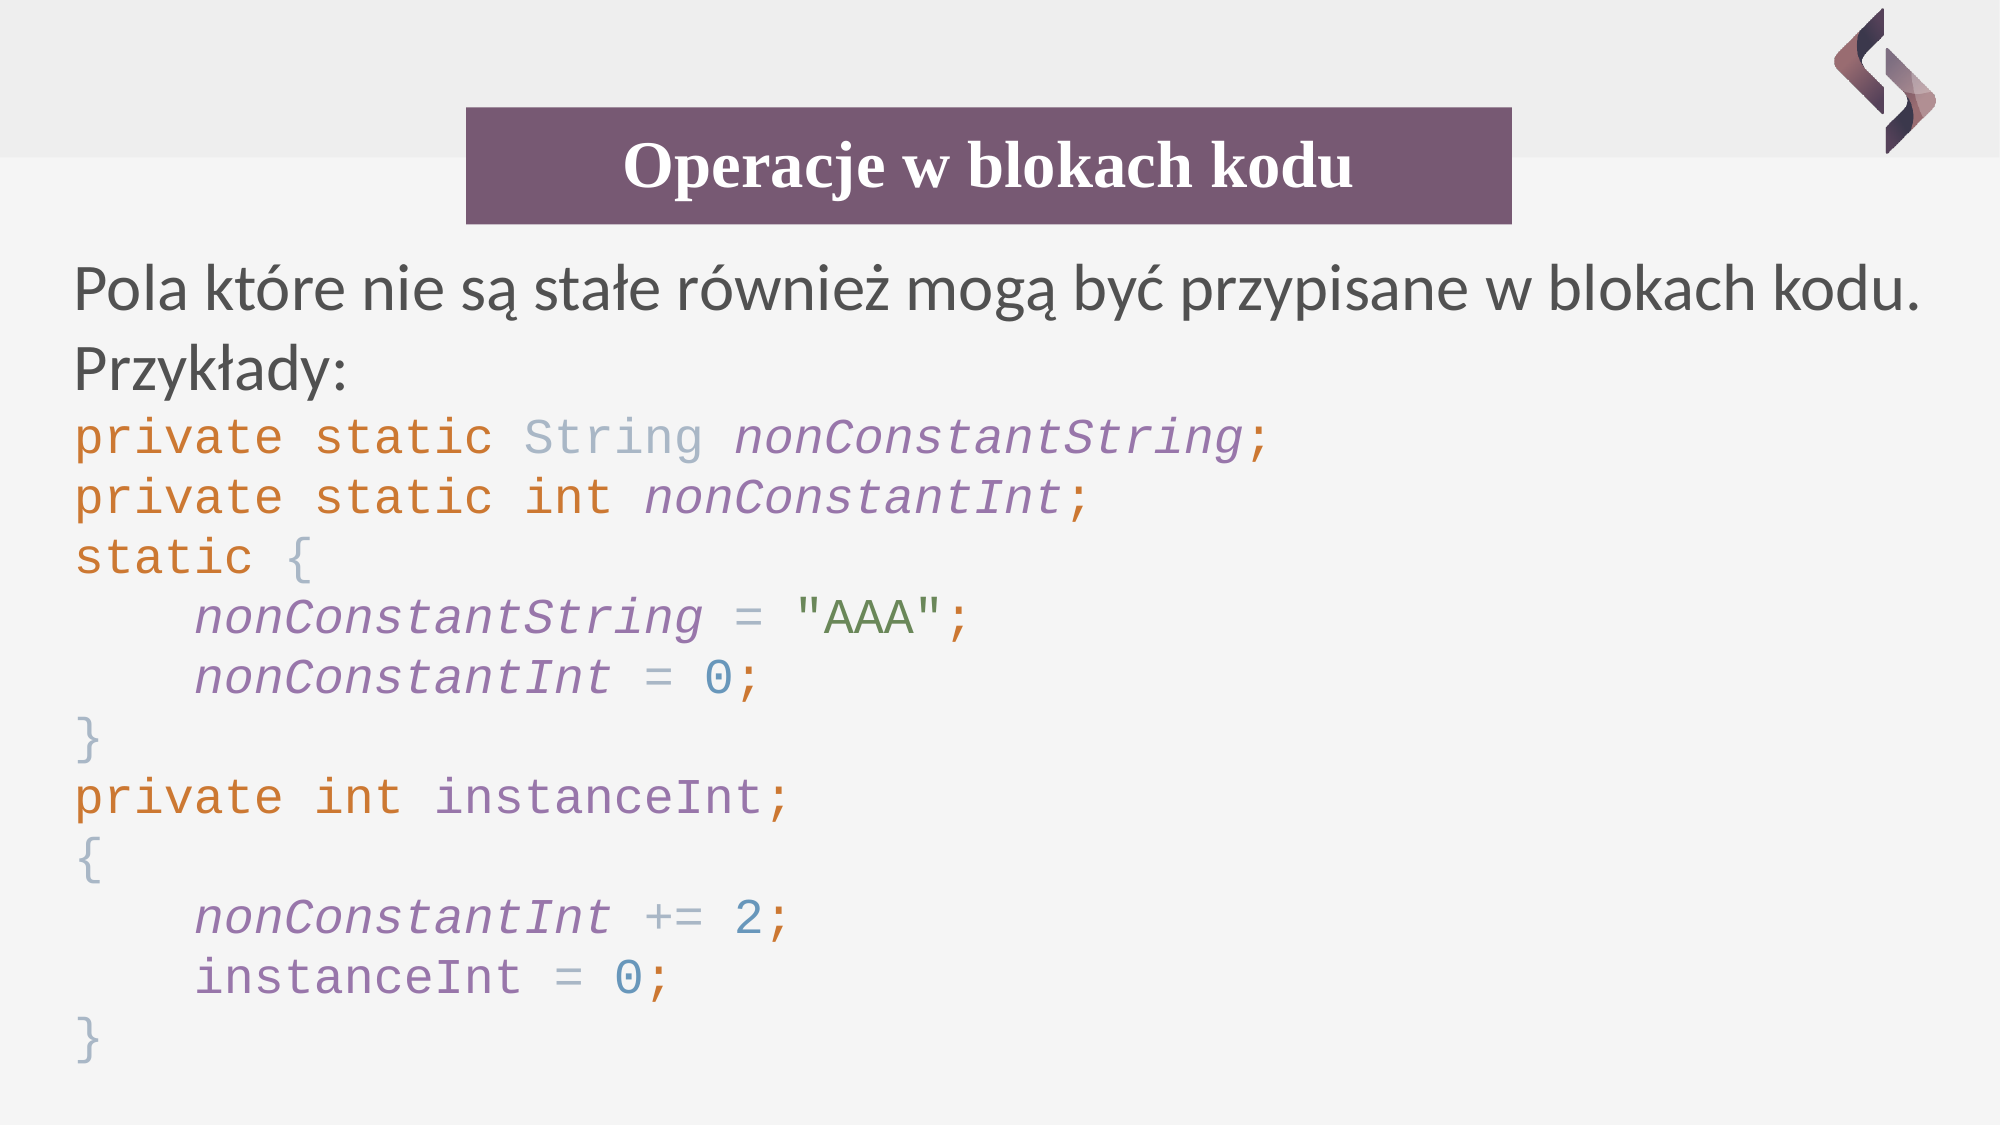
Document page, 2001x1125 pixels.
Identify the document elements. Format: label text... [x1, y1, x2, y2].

text_box Operacje w blokach kodu [466, 107, 1512, 225]
picture [1787, 0, 2001, 166]
text_box Pola które nie są stałe również mogą być przypisane w blokach kodu. Przykłady: private static String nonConstantString; private static int nonConstantInt; static { nonConstantString = "AAA"; nonConstantInt = 0; } private int instanceInt; { nonConstantInt += 2; instanceInt = 0; } [59, 236, 1973, 981]
